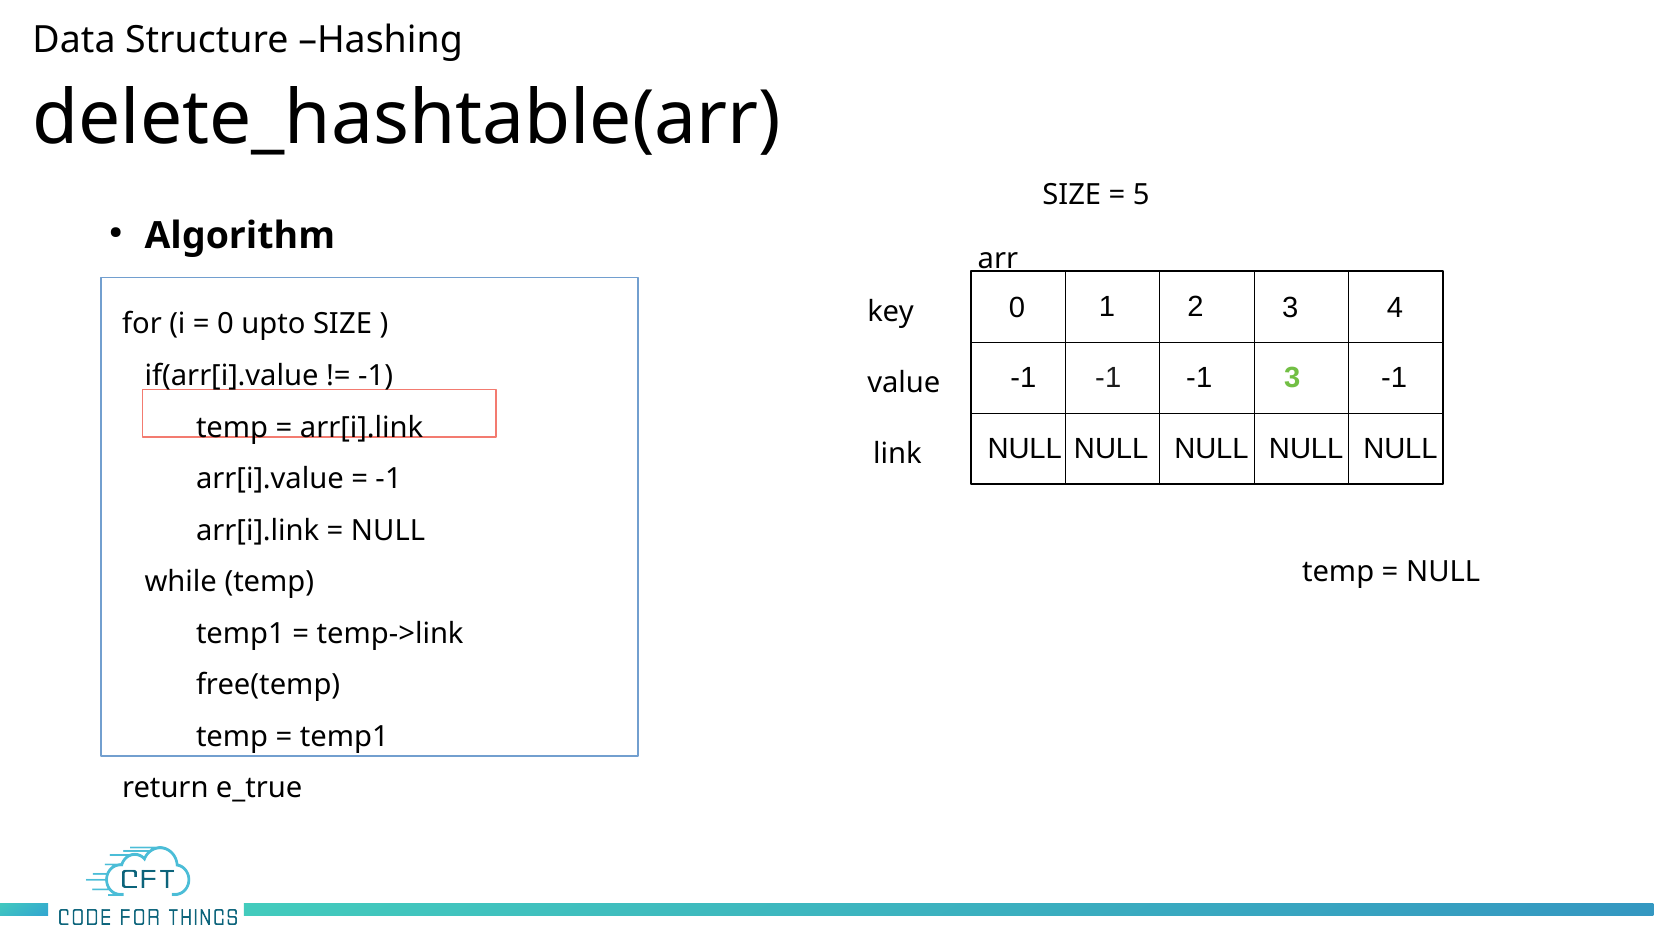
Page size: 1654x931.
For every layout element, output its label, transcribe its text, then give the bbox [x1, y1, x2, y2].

text_box [1255, 473, 1348, 484]
text_box [100, 277, 638, 756]
text_box NULL [1254, 424, 1348, 473]
text_box [1160, 414, 1254, 424]
title Data Structure –Hashing delete_hashtable(arr) [32, 12, 1630, 166]
text_box [970, 473, 1065, 484]
text_box [1160, 271, 1254, 342]
text_box -1 [995, 353, 1052, 402]
text_box [1349, 343, 1444, 413]
text_box NULL [1348, 424, 1453, 473]
text_box [1255, 414, 1348, 424]
text_box [1255, 271, 1348, 342]
picture [59, 846, 237, 925]
text_box [1349, 271, 1444, 342]
text_box 2 [1172, 282, 1219, 331]
text_box [970, 280, 1065, 342]
text_box 3 [1269, 353, 1325, 402]
text_box -1 [1366, 353, 1422, 402]
text_box NULL [1059, 424, 1164, 473]
text_box temp = NULL [1287, 543, 1548, 593]
text_box key [852, 283, 1018, 353]
text_box link [858, 424, 1004, 474]
text_box SIZE = 5 [1027, 166, 1205, 216]
text_box -1 [1080, 353, 1136, 402]
text_box 1 [1084, 282, 1131, 331]
text_box [1066, 414, 1159, 424]
text_box value [852, 353, 1018, 437]
text_box -1 [1171, 353, 1228, 402]
text_box 4 [1372, 283, 1419, 331]
text_box Algorithm [94, 200, 886, 269]
text_box [1349, 414, 1444, 424]
text_box [1255, 343, 1348, 413]
text_box [1066, 473, 1159, 484]
text_box arr [963, 230, 1141, 280]
text_box [1349, 473, 1444, 484]
text_box 3 [1267, 283, 1314, 331]
text_box [1066, 343, 1159, 413]
text_box 0 [994, 283, 1041, 332]
text_box NULL [1164, 424, 1254, 473]
text_box for (i = 0 upto SIZE ) if(arr[i].value != -1) temp = arr[i].link arr[i].value = -1 arr[i].link = NULL while (temp) temp1 = temp->link free(temp) temp = temp1 return e_true [107, 295, 851, 886]
text_box [1160, 473, 1254, 484]
text_box [1160, 343, 1254, 413]
text_box NULL [972, 424, 1059, 473]
text_box [1066, 271, 1159, 342]
text_box [1018, 343, 1065, 413]
text_box [1018, 414, 1065, 424]
